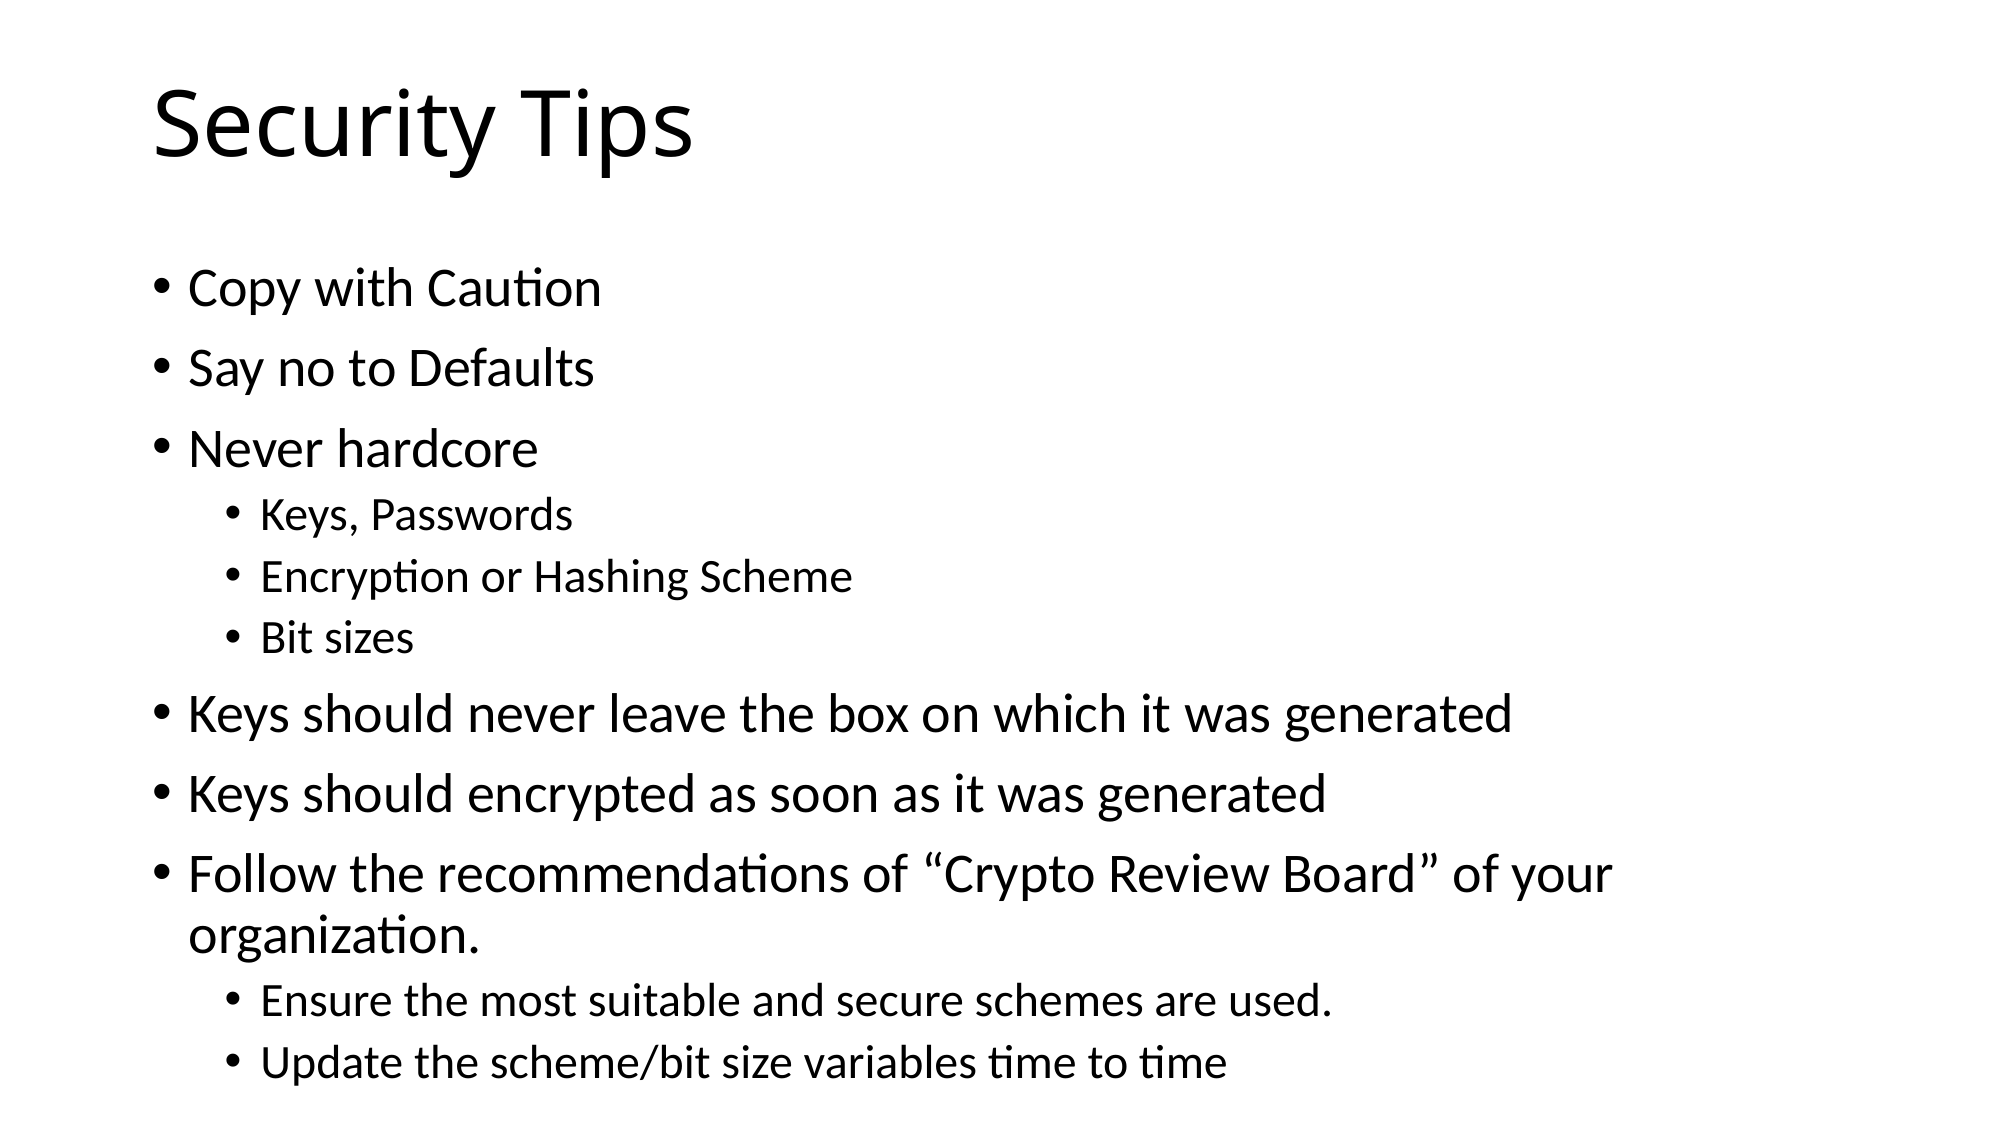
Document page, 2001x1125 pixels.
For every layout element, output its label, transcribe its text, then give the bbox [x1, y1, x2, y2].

list Copy with Caution Say no to Defaults Never hardcore Keys, Passwords Encryption or Hashing Scheme Bit sizes Keys should never leave the box on which it was generated Keys should encrypted as soon as it was generated Follow the recommendations of “Crypto Review Board” of your organization. Ensure the most suitable and secure schemes are used. Update the scheme/bit size variables time to time [137, 250, 1863, 1104]
title Security Tips [137, 59, 1863, 195]
